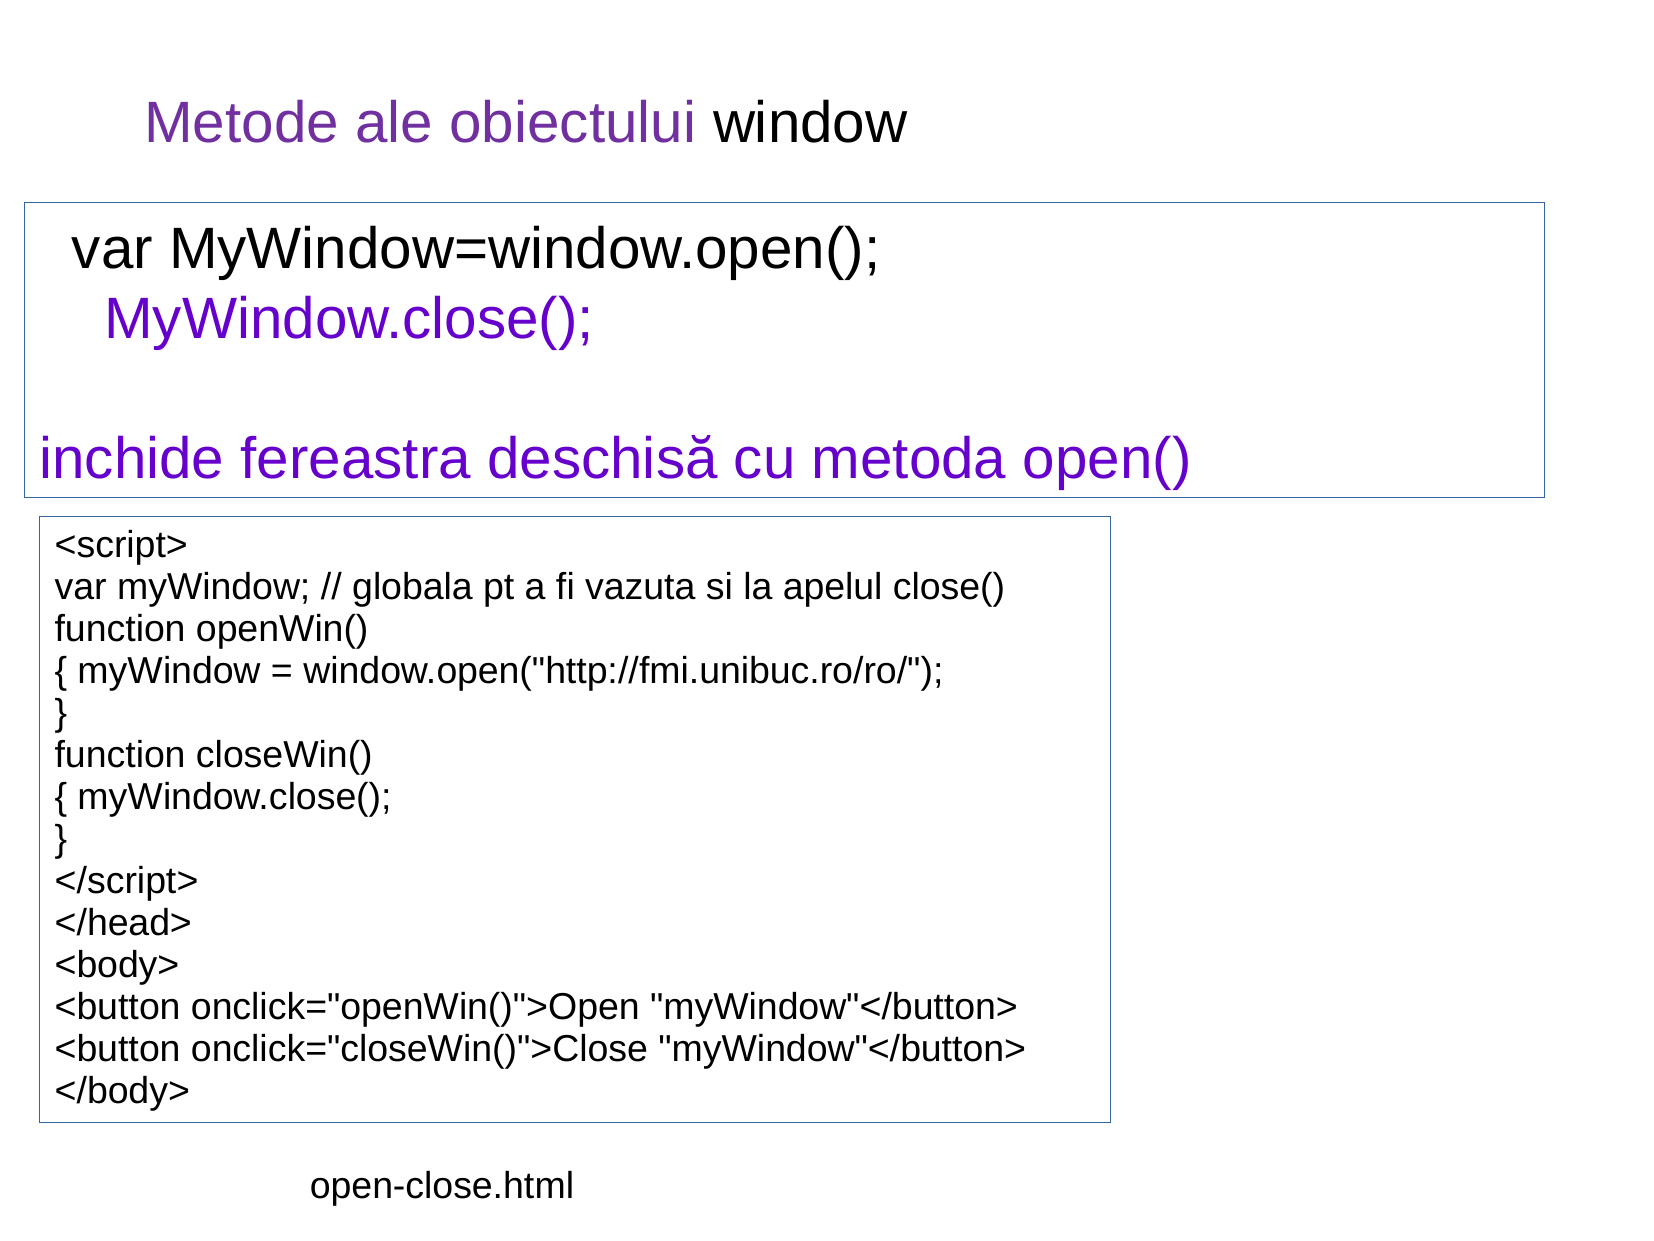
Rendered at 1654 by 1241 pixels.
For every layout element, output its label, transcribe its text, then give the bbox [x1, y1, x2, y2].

text_box var MyWindow=window.open(); MyWindow.close(); inchide fereastra deschisă cu metoda open() [24, 202, 1545, 498]
text_box Metode ale obiectului window [129, 82, 923, 163]
text_box open-close.html [295, 1157, 589, 1215]
text_box <script> var myWindow; // globala pt a fi vazuta si la apelul close() function openWin() { myWindow = window.open("http://fmi.unibuc.ro/ro/"); } function closeWin() { myWindow.close(); } </script> </head> <body> <button onclick="openWin()">Open "myWindow"</button> <button onclick="closeWin()">Close "myWindow"</button> </body> [39, 516, 1111, 1123]
